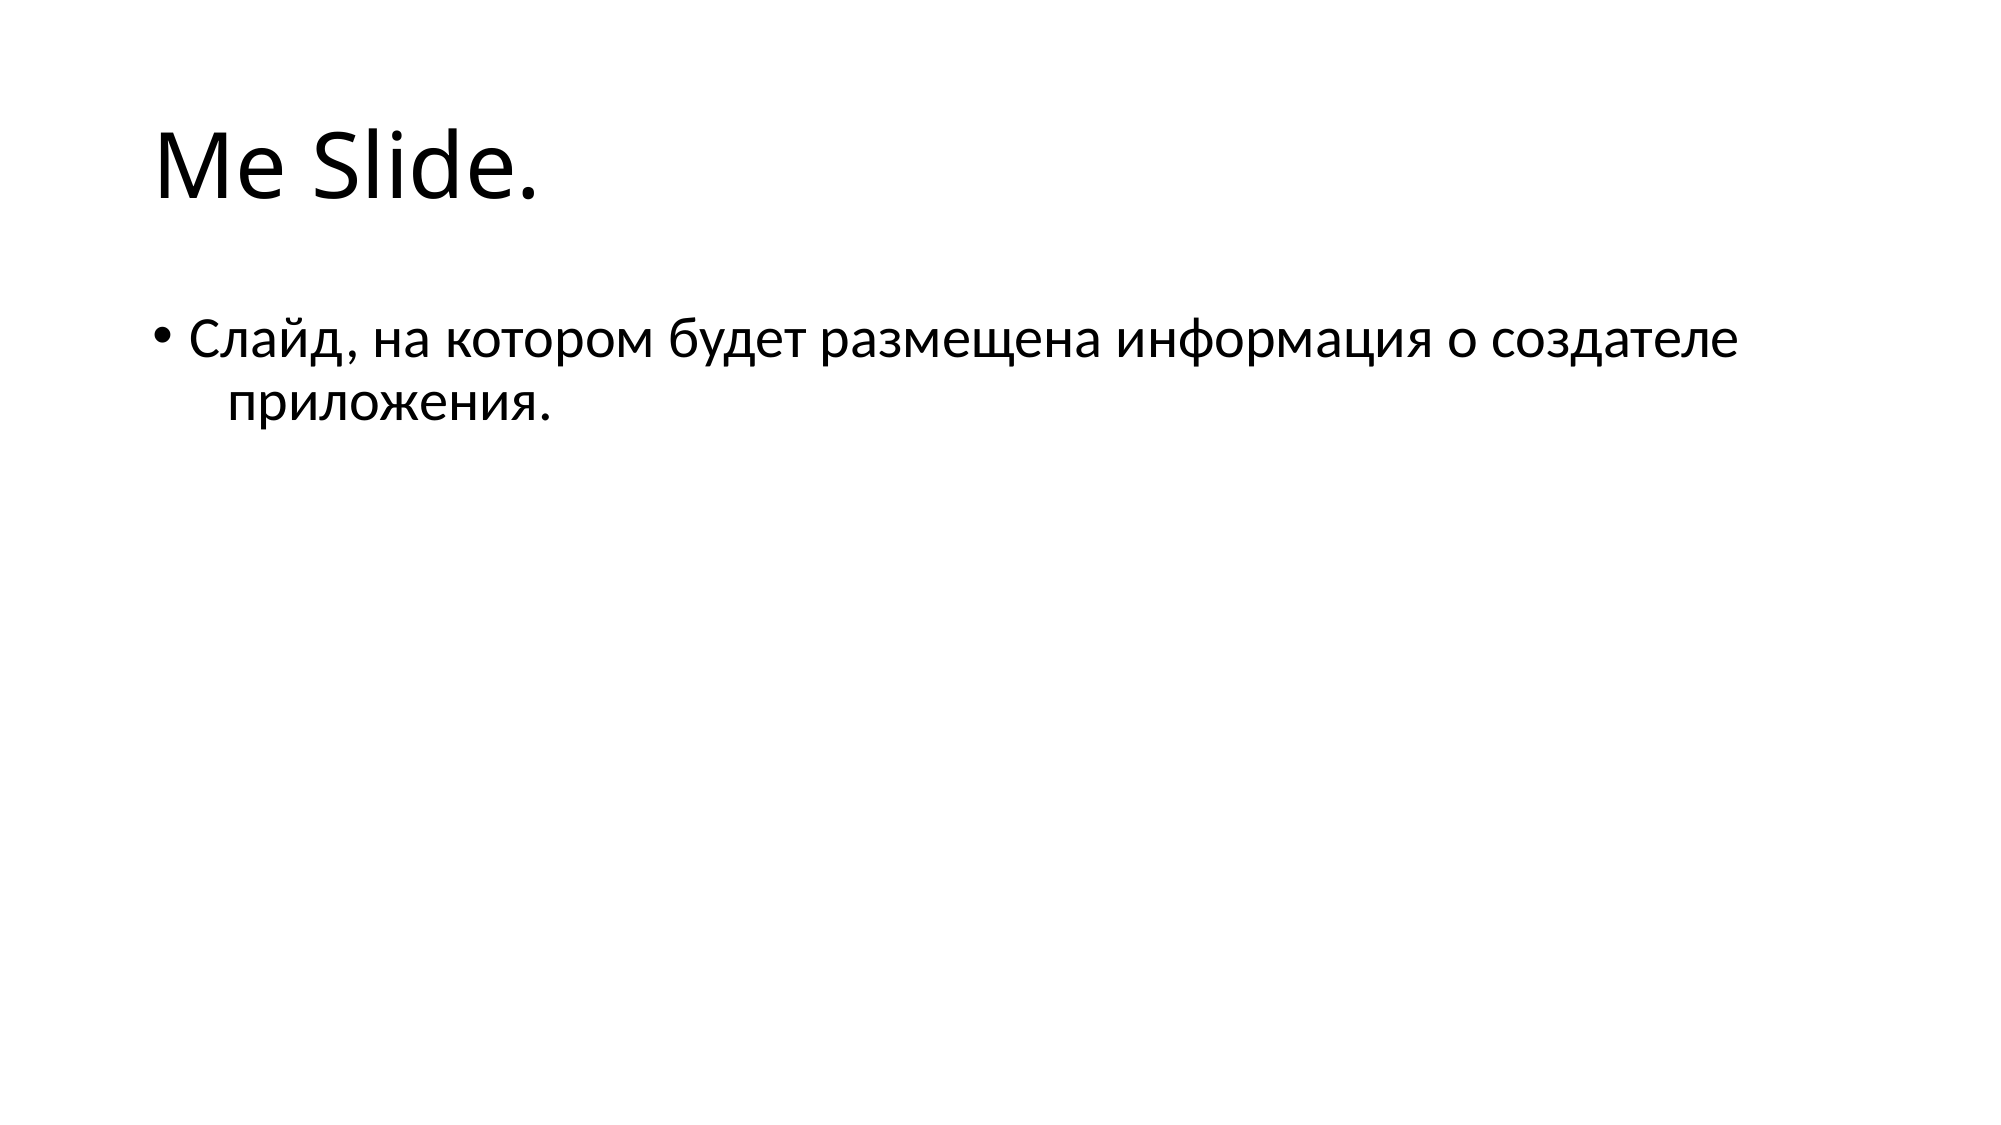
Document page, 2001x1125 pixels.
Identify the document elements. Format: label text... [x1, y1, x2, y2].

list Слайд, на котором будет размещена информация о создателе приложения. [137, 299, 1863, 1014]
title Me Slide. [137, 59, 1863, 278]
